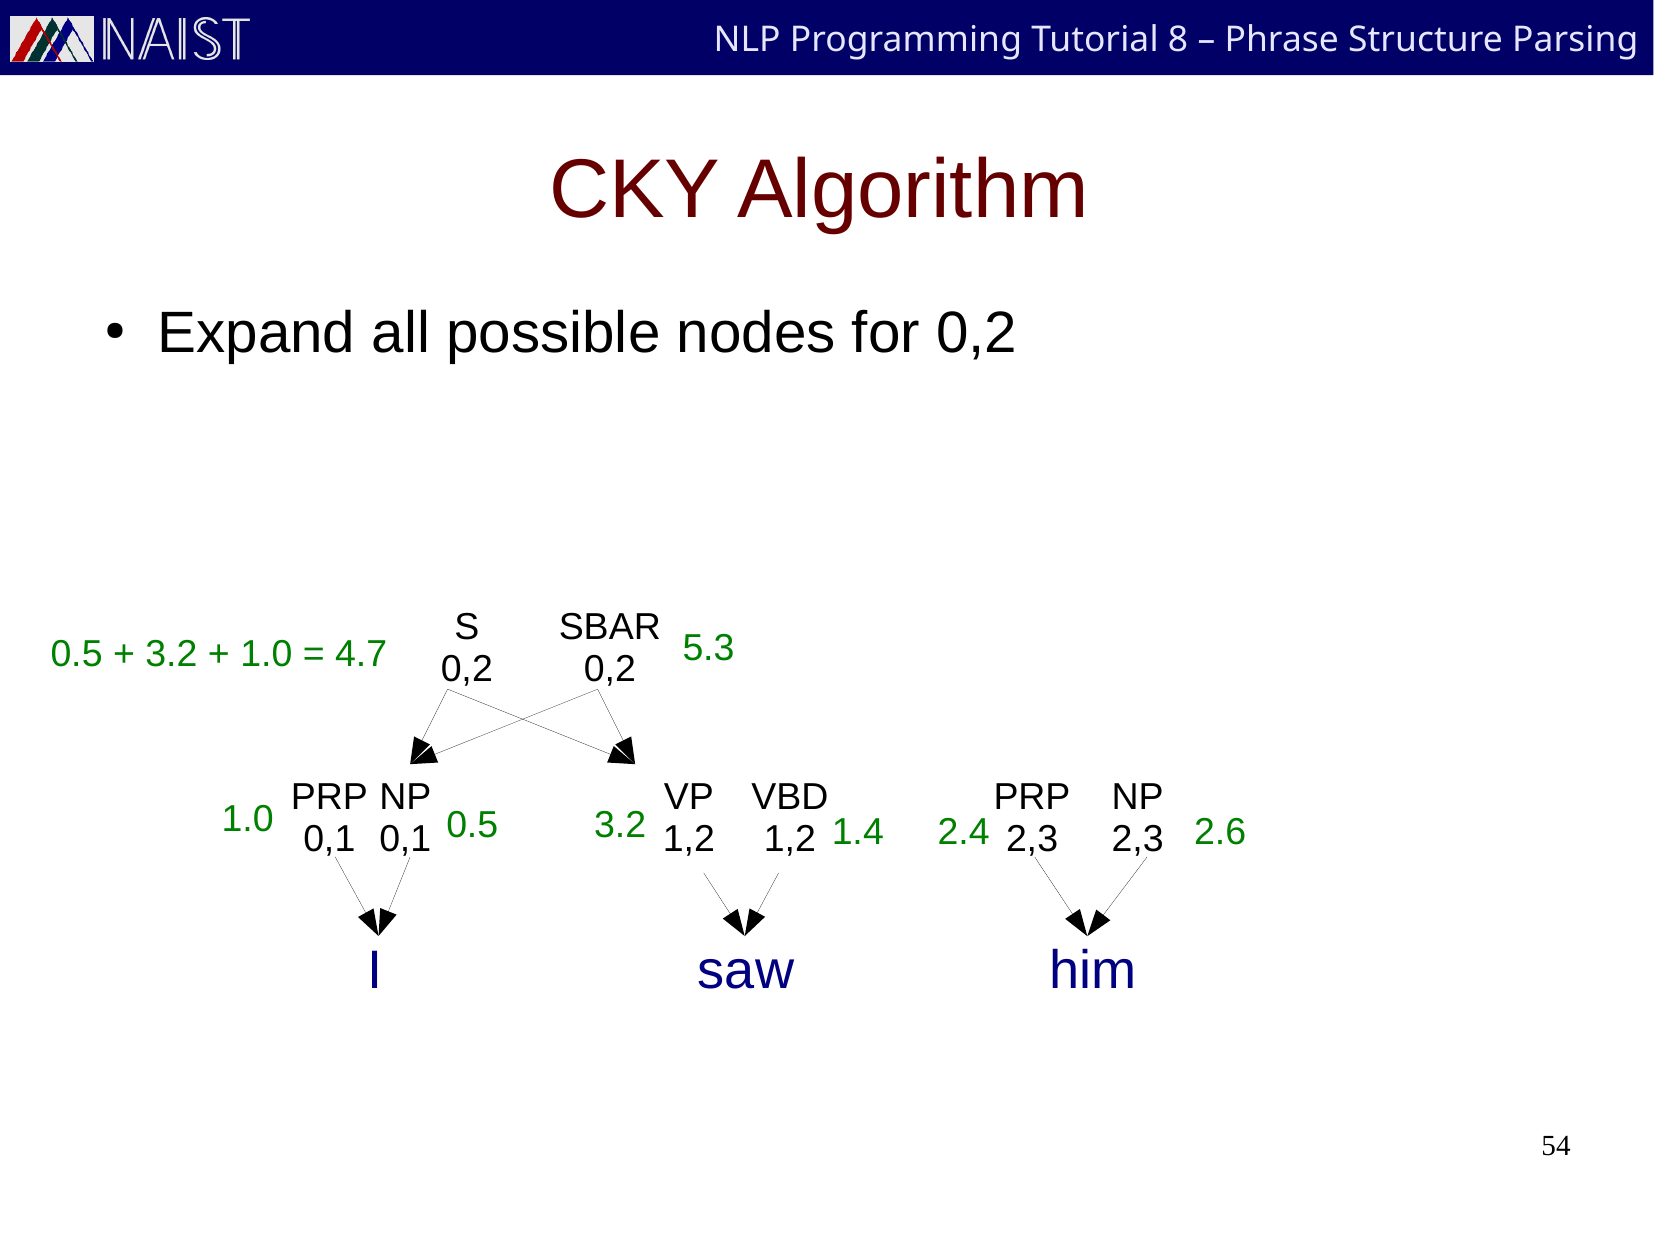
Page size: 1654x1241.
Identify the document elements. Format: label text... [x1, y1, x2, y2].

text_box I saw him [352, 931, 1152, 1008]
text_box S 0,2 [426, 598, 508, 698]
text_box 0.5 + 3.2 + 1.0 = 4.7 [35, 624, 403, 682]
text_box 1.0 [206, 790, 289, 847]
text_box 0.5 [431, 796, 514, 853]
text_box NP 2,3 [1096, 768, 1179, 868]
text_box PRP 2,3 [978, 768, 1086, 868]
text_box SBAR 0,2 [579, 690, 601, 698]
text_box VBD 1,2 [736, 768, 844, 868]
text_box 2.4 [922, 803, 1005, 861]
title CKY Algorithm [75, 92, 1564, 285]
list Expand all possible nodes for 0,2 [86, 300, 1576, 366]
text_box VP 1,2 [648, 768, 730, 868]
text_box NP 0,1 [364, 768, 447, 868]
text_box 3.2 [579, 795, 662, 853]
text_box 1.4 [817, 803, 899, 861]
text_box 5.3 [667, 618, 750, 676]
text_box PRP 0,1 [276, 768, 364, 868]
picture [102, 17, 251, 60]
text_box 2.6 [1179, 803, 1262, 861]
text_box SBAR 0,2 [544, 598, 676, 698]
picture [10, 16, 94, 62]
text_box S 0,2 [444, 690, 466, 698]
